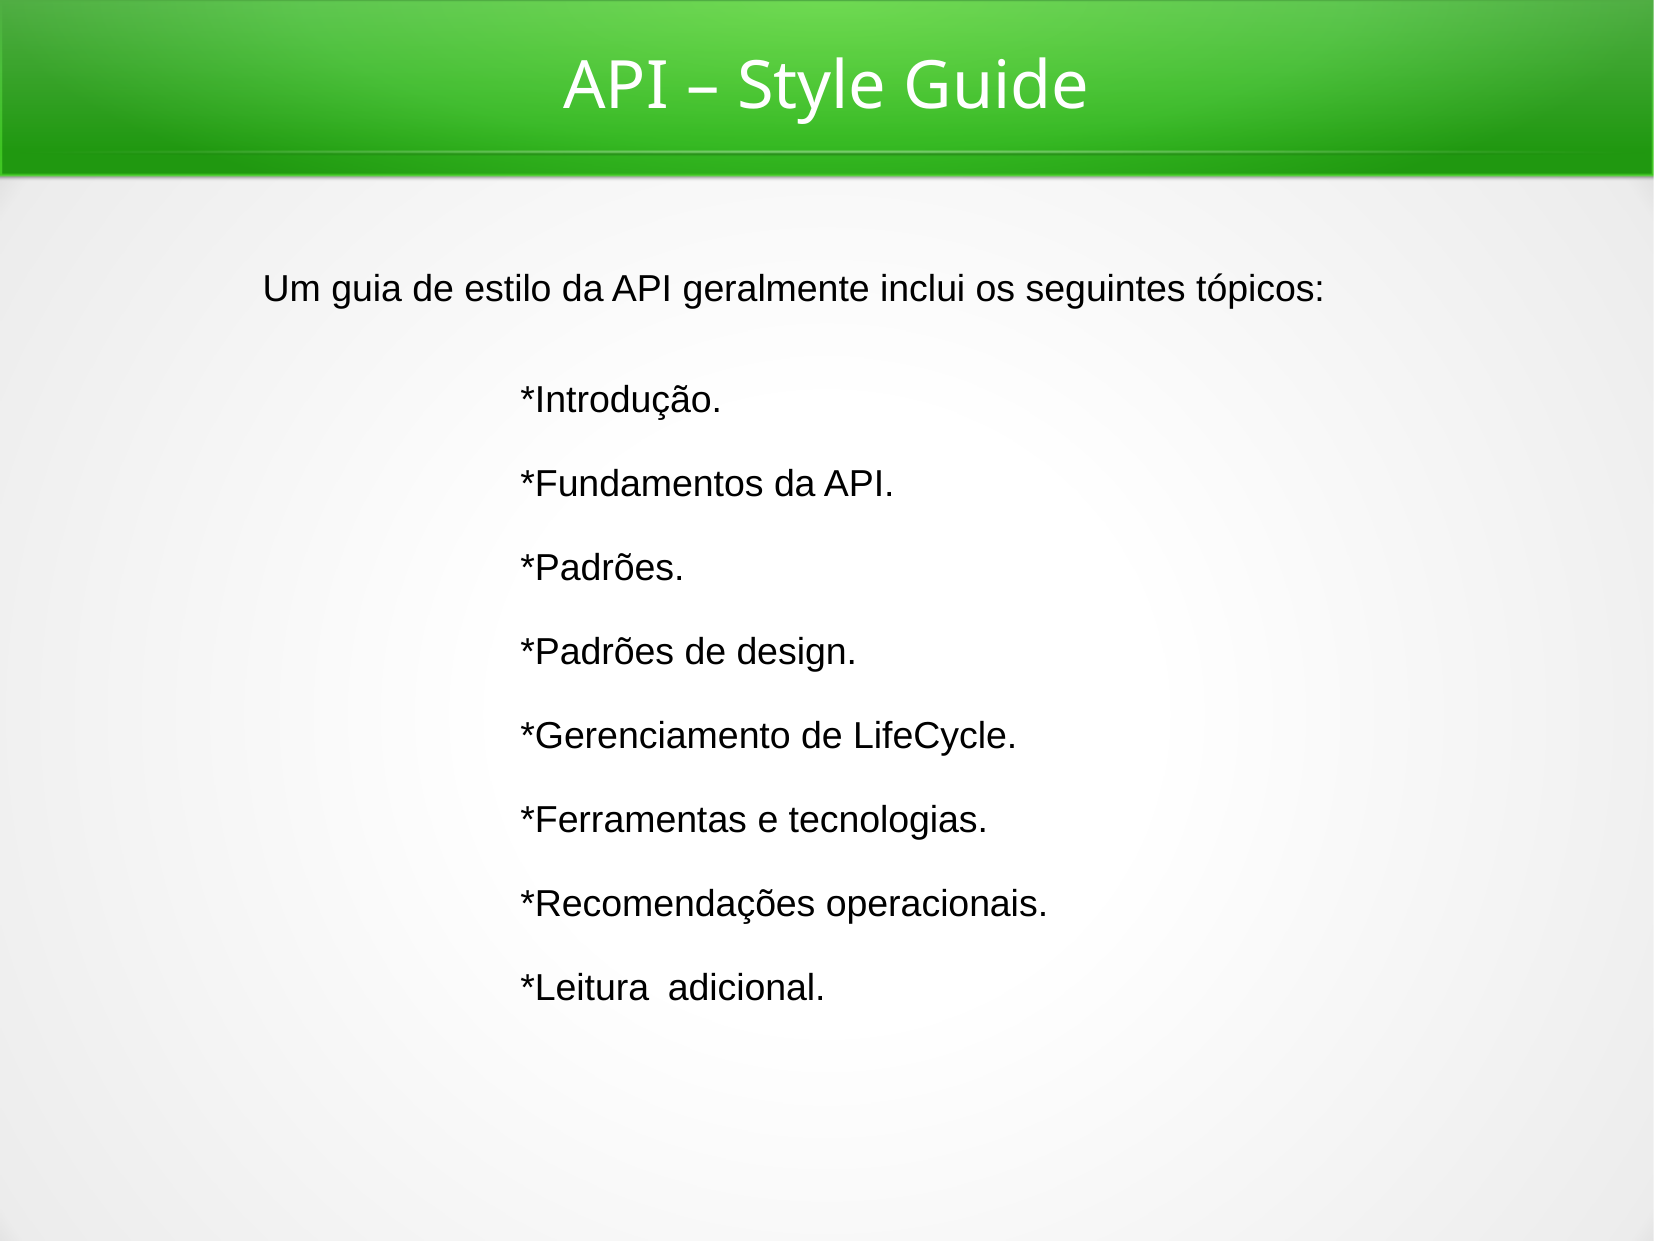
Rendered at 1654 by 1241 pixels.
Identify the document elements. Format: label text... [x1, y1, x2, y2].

title API – Style Guide [82, 11, 1571, 154]
picture [0, 0, 1654, 1241]
text_box Um guia de estilo da API geralmente inclui os seguintes tópicos: [248, 259, 1341, 317]
text_box *Introdução. *Fundamentos da API. *Padrões. *Padrões de design. *Gerenciamento de LifeCycle. *Ferramentas e tecnologias. *Recomendações operacionais. *Leitura adicional. [505, 371, 1063, 1016]
